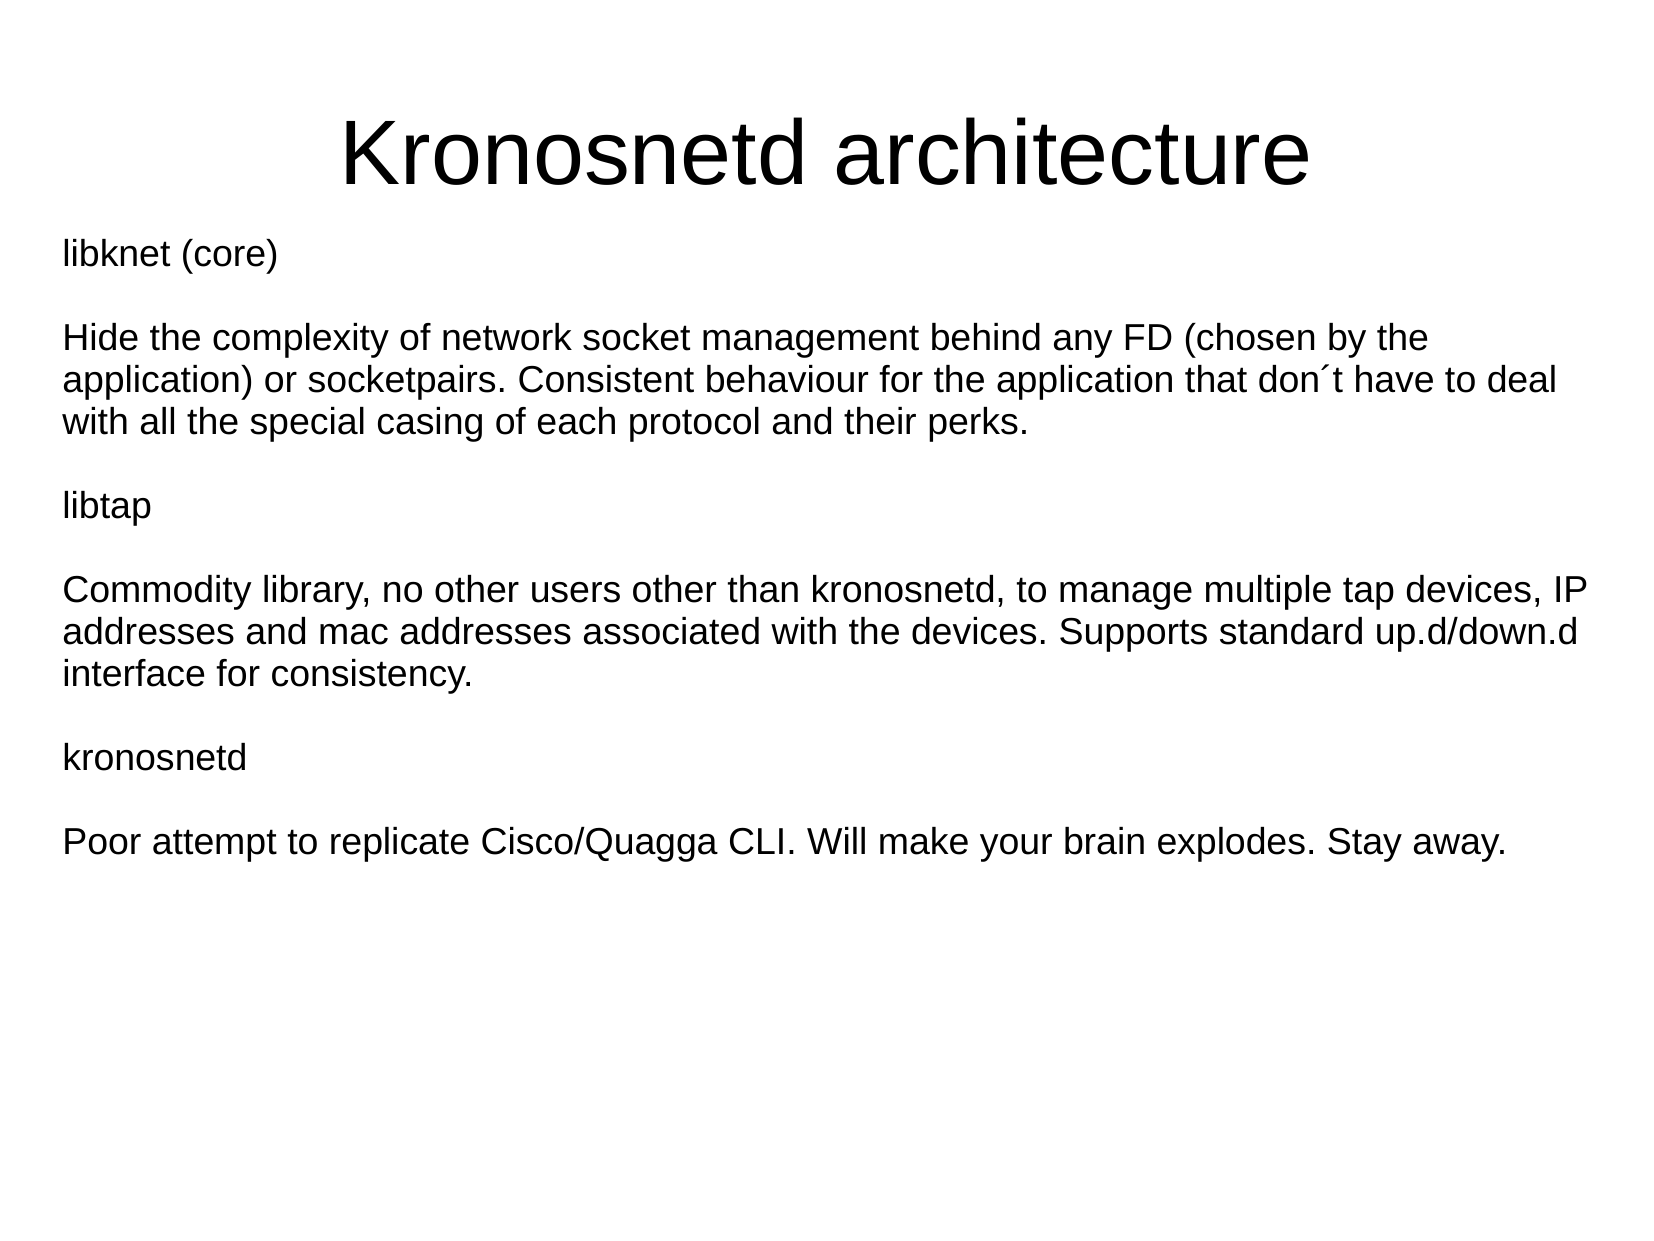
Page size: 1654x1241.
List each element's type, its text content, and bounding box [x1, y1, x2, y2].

title Kronosnetd architecture [82, 56, 1571, 225]
text_box libknet (core) Hide the complexity of network socket management behind any FD (chosen by the application) or socketpairs. Consistent behaviour for the application that don´t have to deal with all the special casing of each protocol and their perks. libtap Commodity library, no other users other than kronosnetd, to manage multiple tap devices, IP addresses and mac addresses associated with the devices. Supports standard up.d/down.d interface for consistency. kronosnetd Poor attempt to replicate Cisco/Quagga CLI. Will make your brain explodes. Stay away. [47, 225, 1613, 1163]
